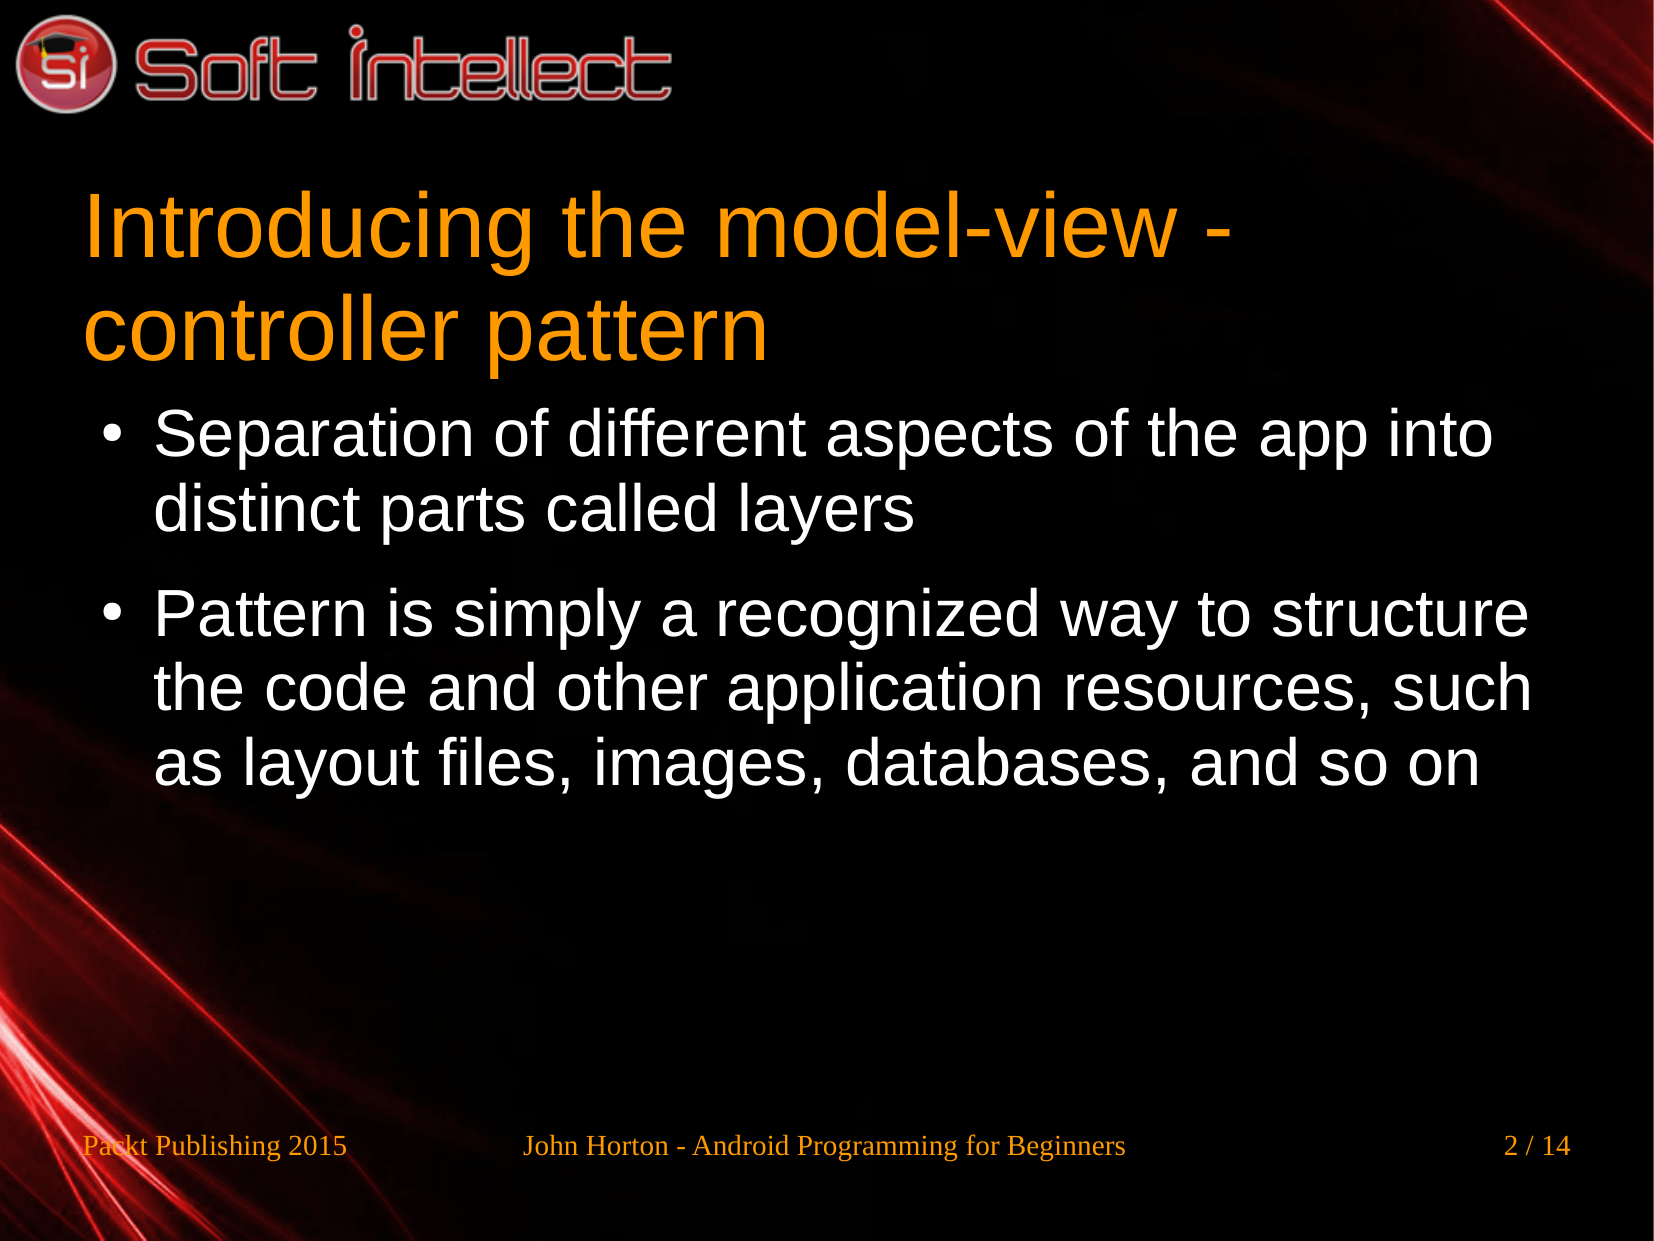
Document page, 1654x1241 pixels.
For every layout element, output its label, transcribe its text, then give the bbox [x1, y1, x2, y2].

list Separation of different aspects of the app into distinct parts called layers Pattern is simply a recognized way to structure the code and other application resources, such as layout files, images, databases, and so on [82, 396, 1571, 1116]
picture [0, 0, 1654, 1241]
title Introducing the model-view -controller pattern [82, 173, 1571, 381]
